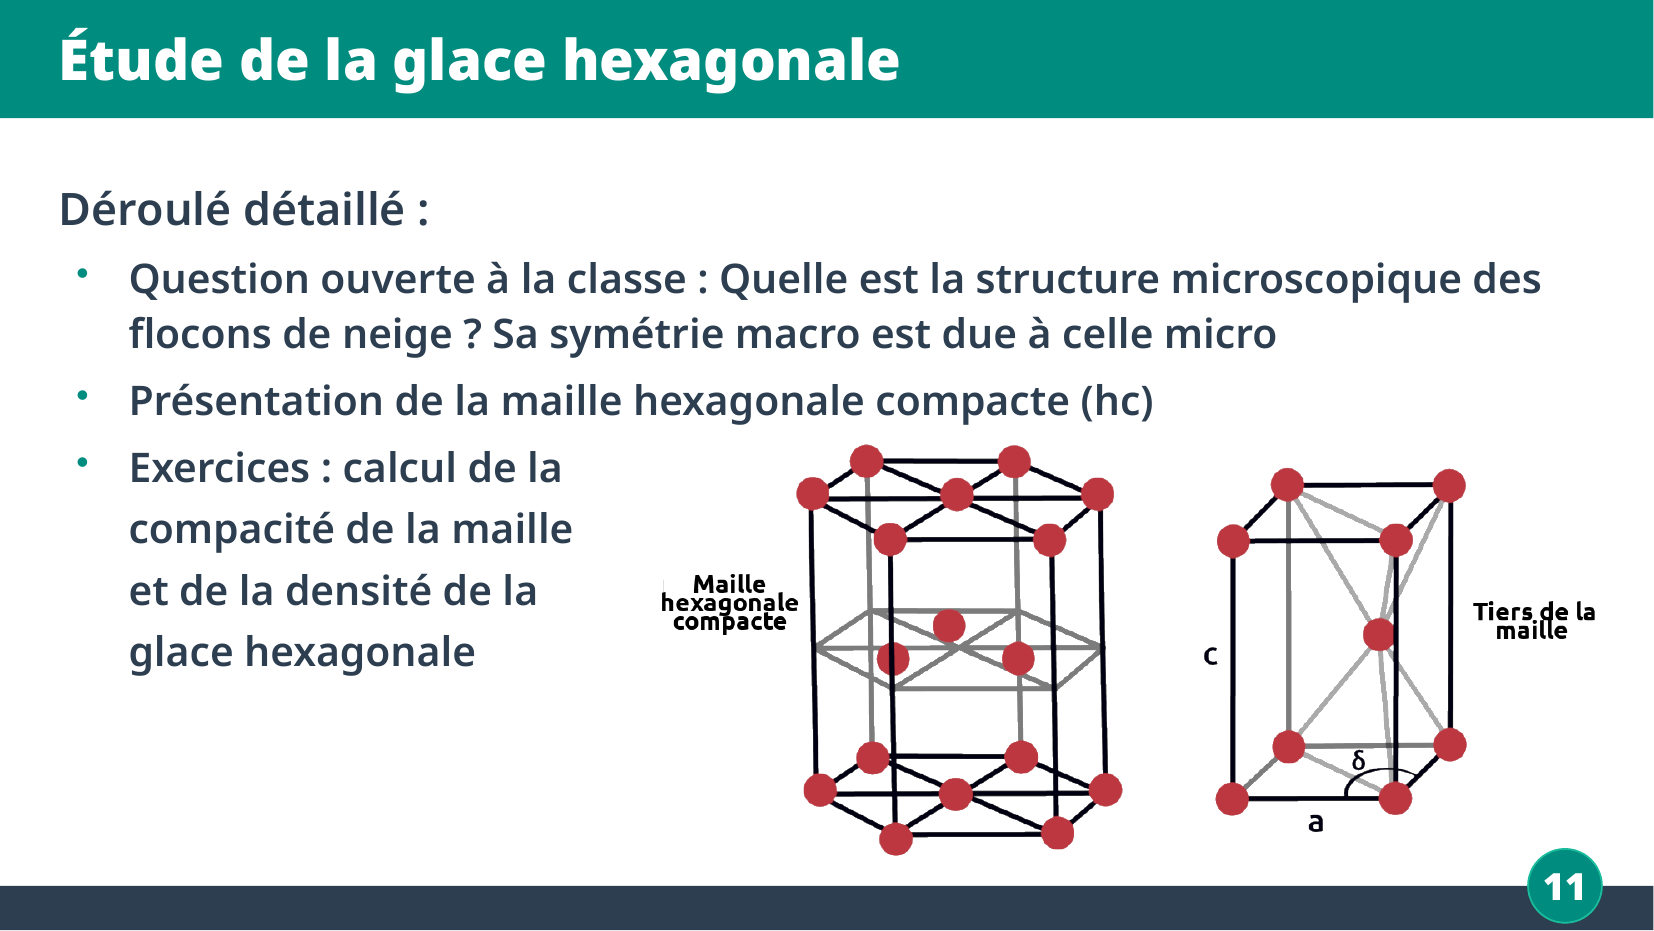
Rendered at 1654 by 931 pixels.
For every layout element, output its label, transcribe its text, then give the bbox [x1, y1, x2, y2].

picture [649, 442, 1654, 860]
list Déroulé détaillé : Question ouverte à la classe : Quelle est la structure microscopique des flocons de neige ? Sa symétrie macro est due à celle micro Présentation de la maille hexagonale compacte (hc) Exercices : calcul de la compacité de la maille et de la densité de la glace hexagonale [59, 177, 1595, 680]
title Étude de la glace hexagonale [59, 0, 1595, 118]
